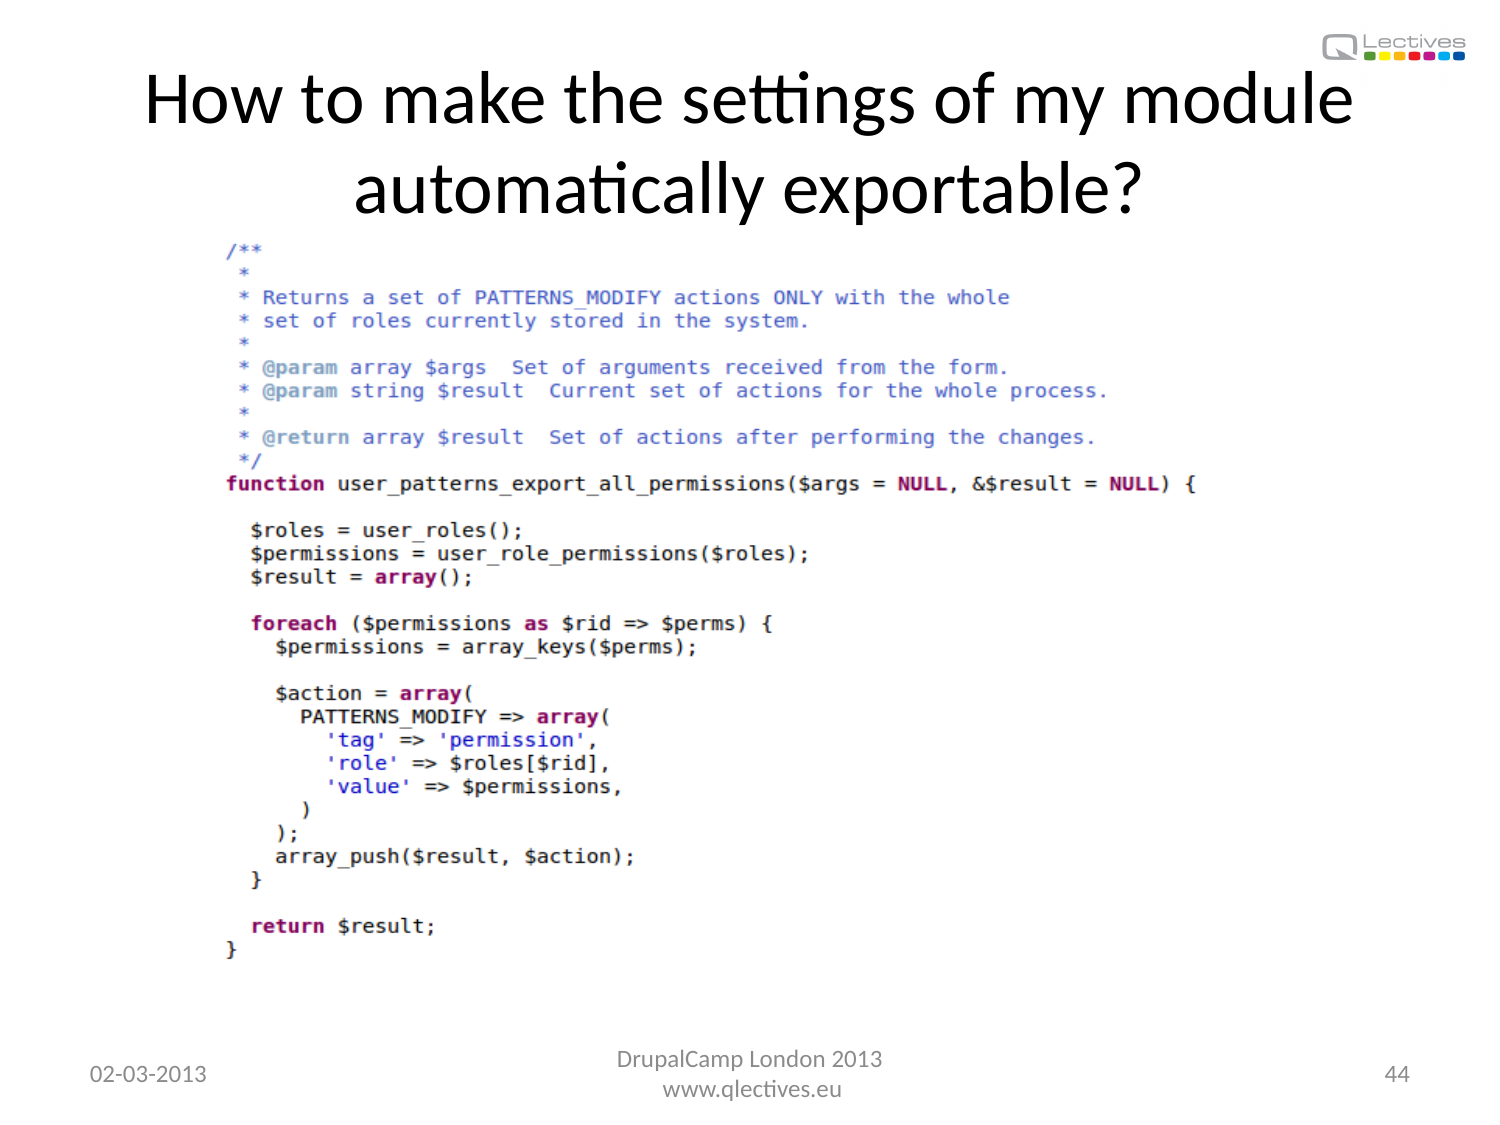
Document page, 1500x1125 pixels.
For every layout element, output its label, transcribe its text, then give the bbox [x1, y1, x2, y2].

picture [1288, 9, 1500, 90]
text_box How to make the settings of my module automatically exportable? [75, 45, 1425, 233]
text_box 02-03-2013 [74, 1042, 425, 1103]
picture [224, 240, 1256, 981]
text_box DrupalCamp London 2013 www.qlectives.eu [512, 1042, 988, 1103]
text_box <number> [1074, 1042, 1425, 1103]
